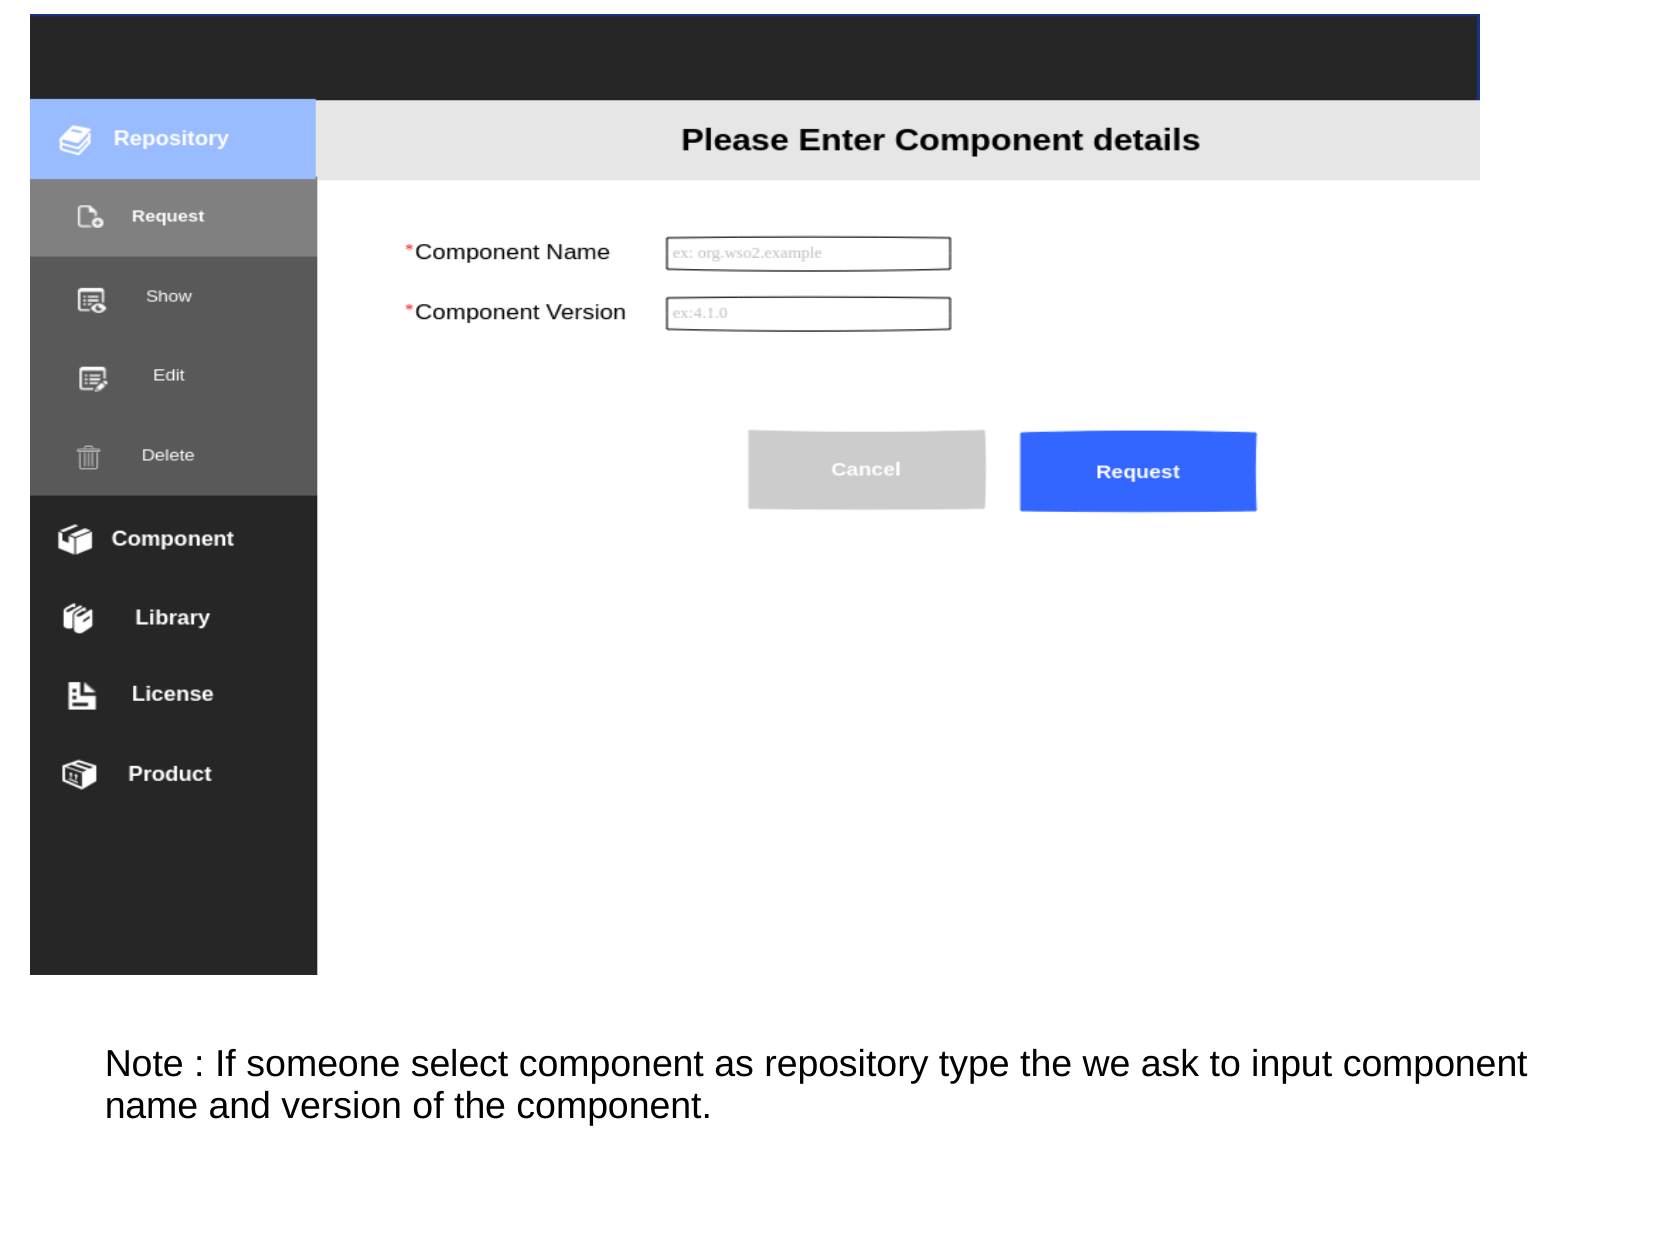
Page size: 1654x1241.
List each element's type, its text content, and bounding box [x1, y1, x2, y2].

picture [30, 14, 1480, 975]
text_box Note : If someone select component as repository type the we ask to input component name and version of the component. [90, 1035, 1606, 1134]
